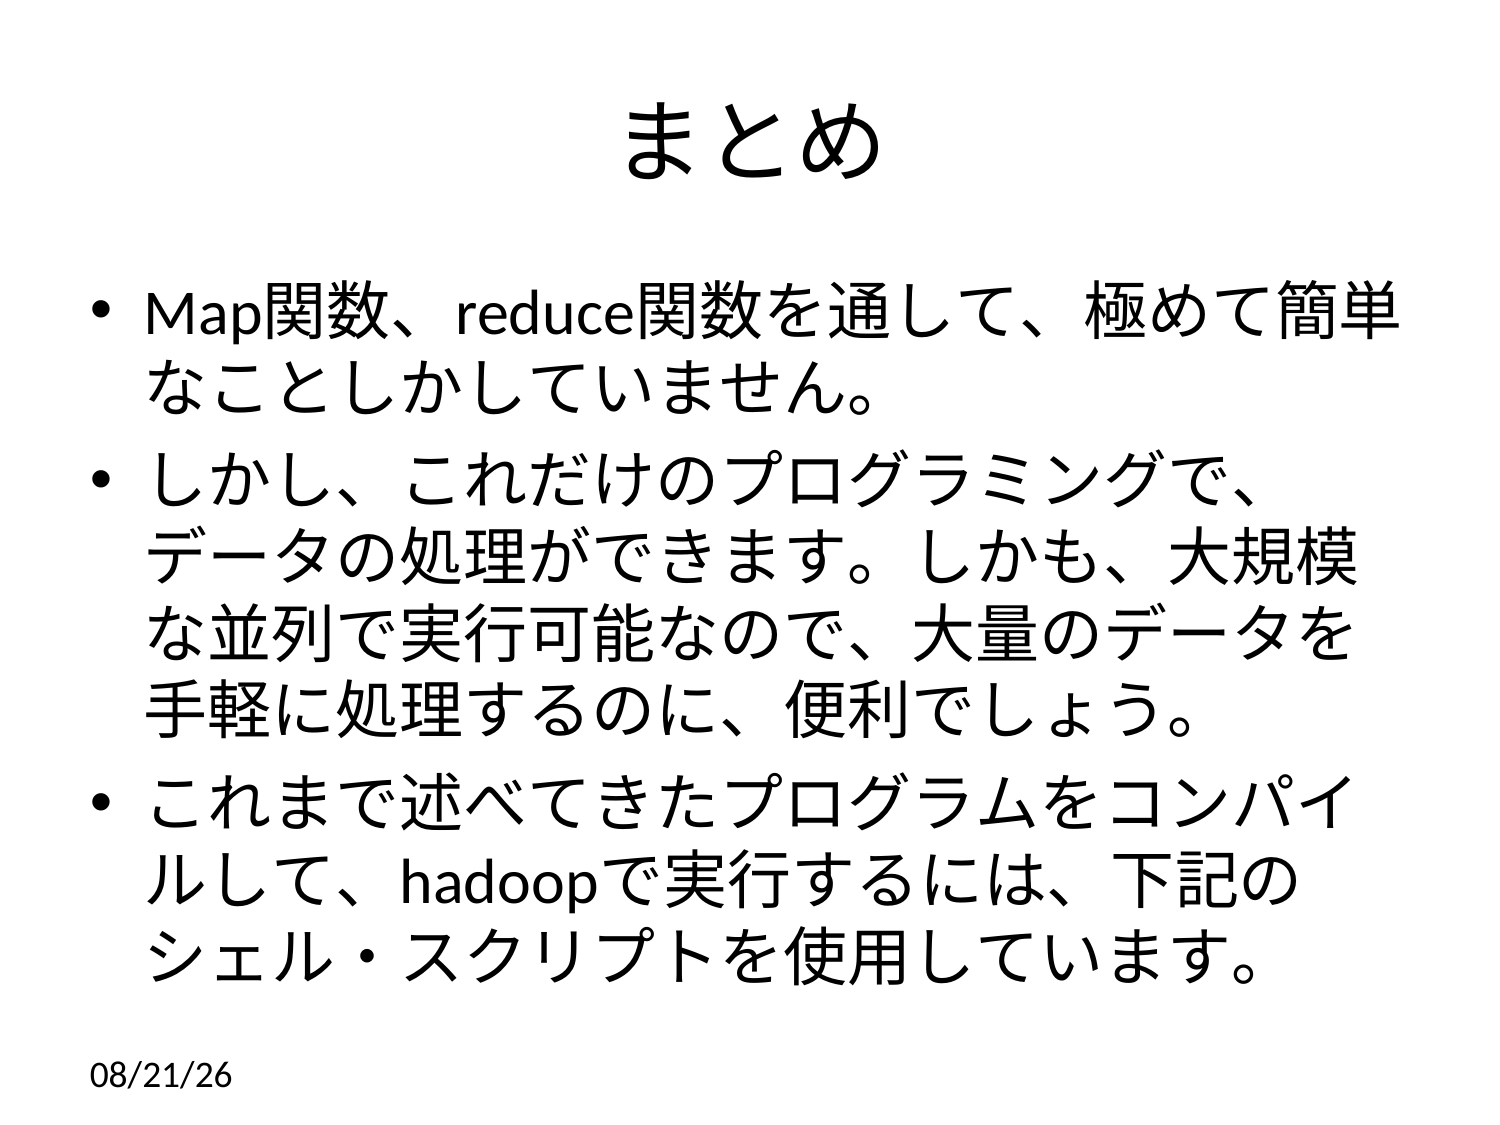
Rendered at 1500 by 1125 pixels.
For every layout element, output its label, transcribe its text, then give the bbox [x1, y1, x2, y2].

title まとめ [75, 21, 1426, 257]
list Map関数、reduce関数を通して、極めて簡単なことしかしていません。 しかし、これだけのプログラミングで、データの処理ができます。しかも、大規模な並列で実行可能なので、大量のデータを手軽に処理するのに、便利でしょう。 これまで述べてきたプログラムをコンパイルして、hadoopで実行するには、下記のシェル・スクリプトを使用しています。 [75, 262, 1426, 1006]
